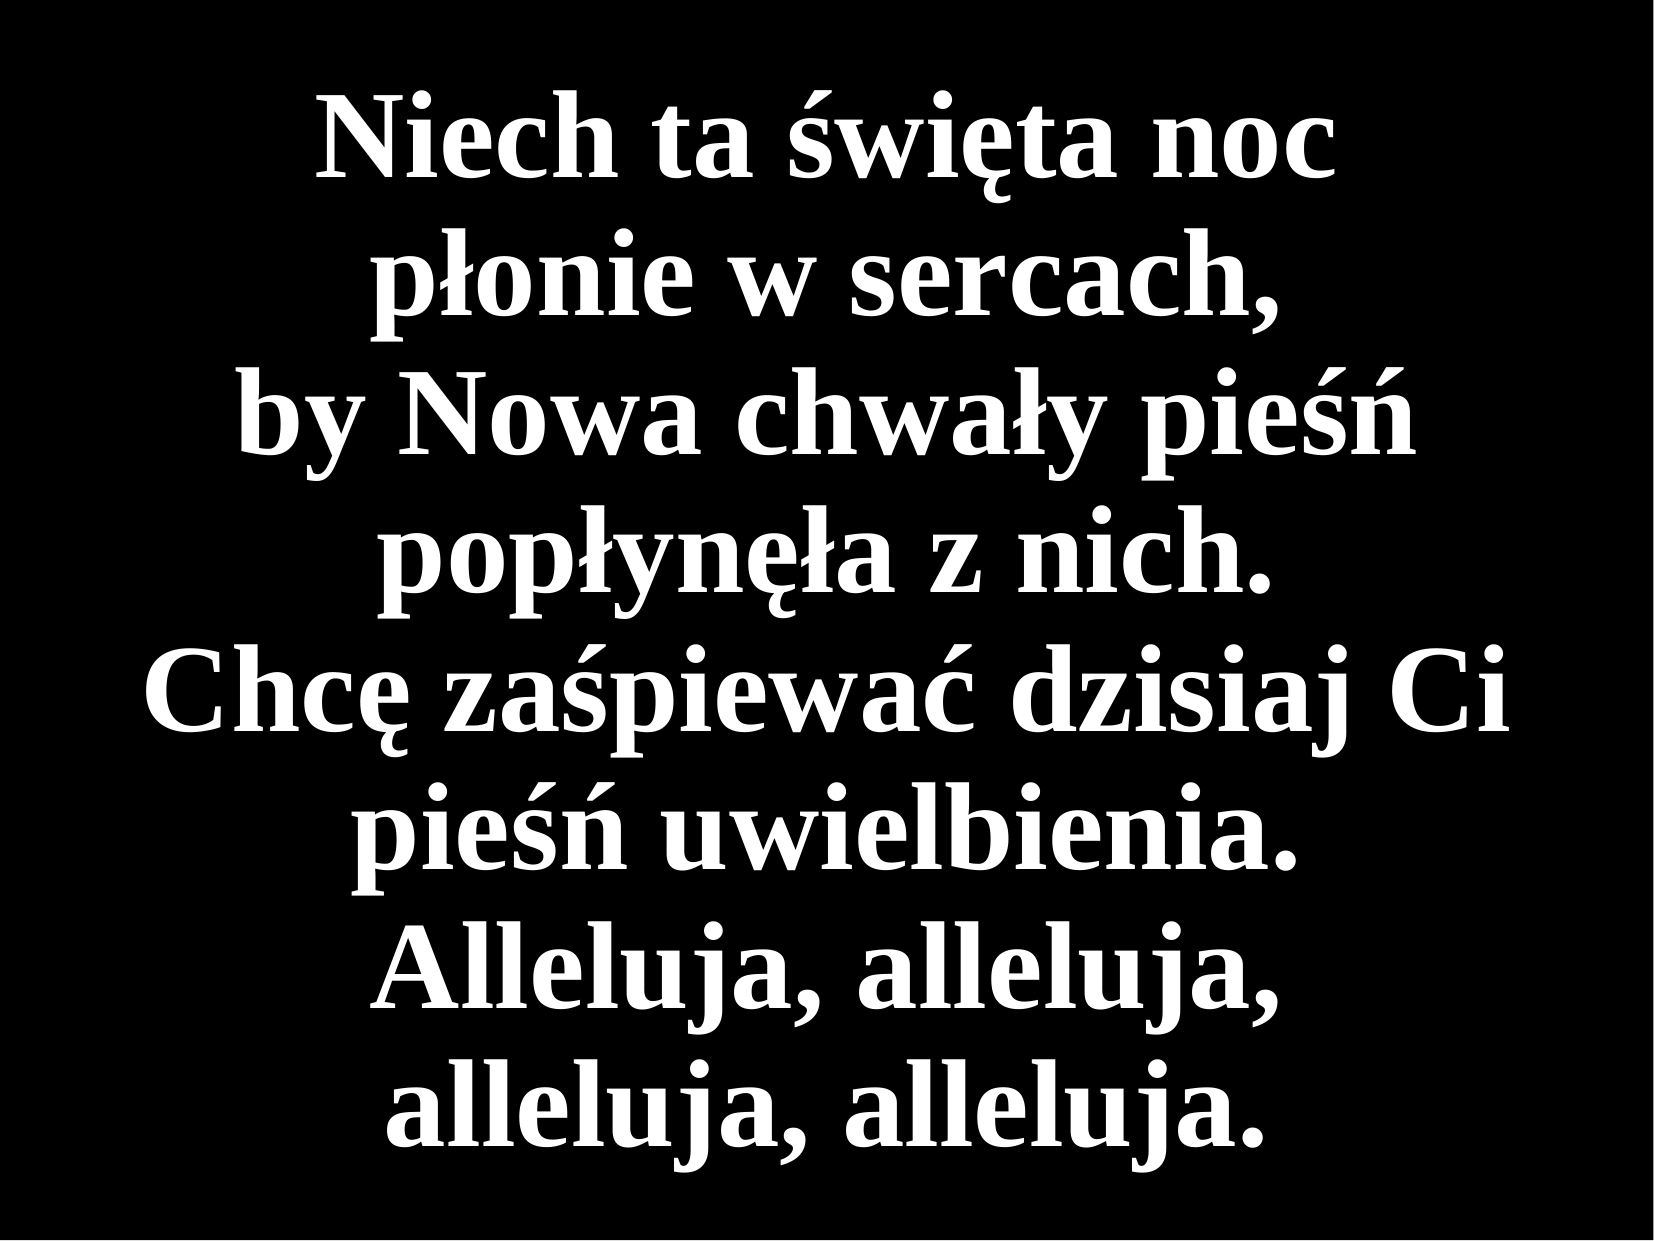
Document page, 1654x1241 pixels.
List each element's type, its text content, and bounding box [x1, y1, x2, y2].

title Niech ta święta noc płonie w sercach, by Nowa chwały pieśń popłynęła z nich. Chcę zaśpiewać dzisiaj Ci pieśń uwielbienia. Alleluja, alleluja, alleluja, alleluja. [0, 0, 1654, 1241]
